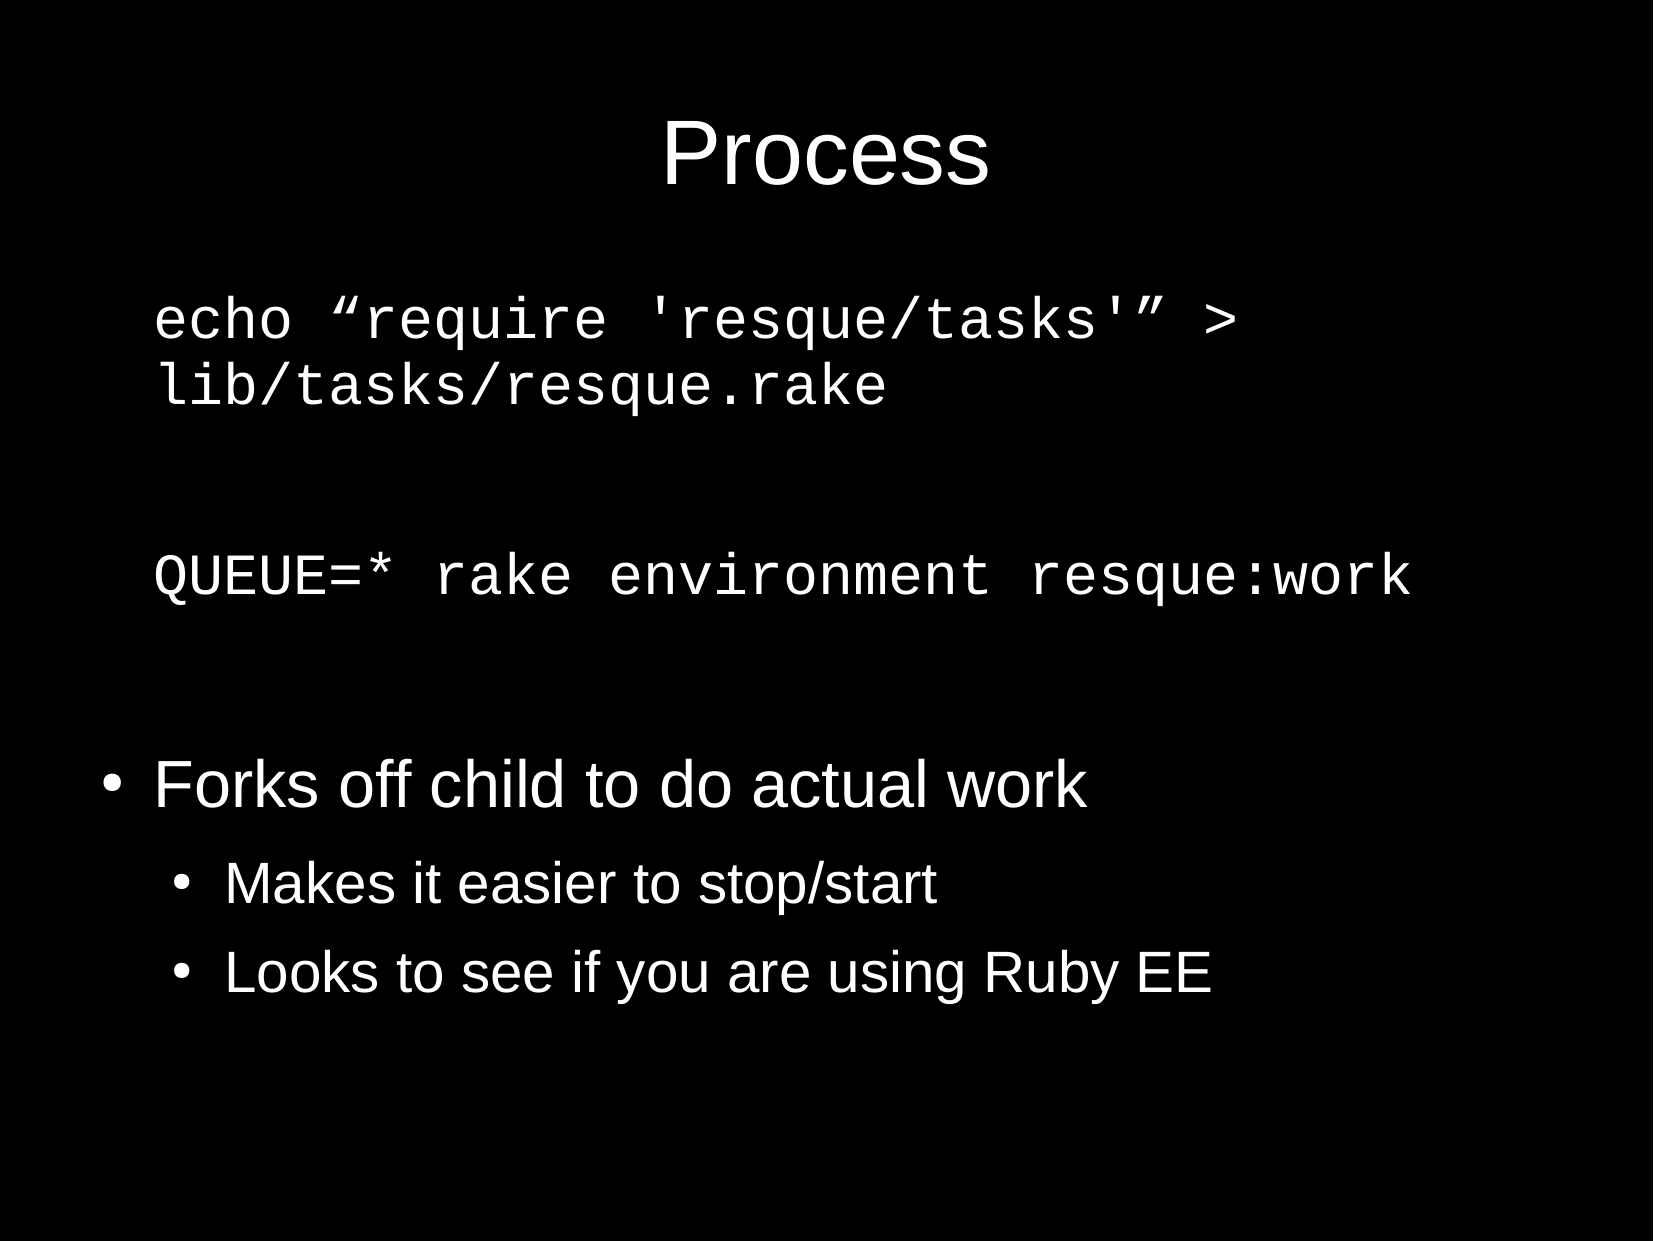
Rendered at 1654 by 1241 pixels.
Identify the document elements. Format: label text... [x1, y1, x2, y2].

title Process [82, 49, 1571, 257]
list echo “require 'resque/tasks'” > lib/tasks/resque.rake QUEUE=* rake environment resque:work Forks off child to do actual work Makes it easier to stop/start Looks to see if you are using Ruby EE [82, 290, 1571, 1109]
